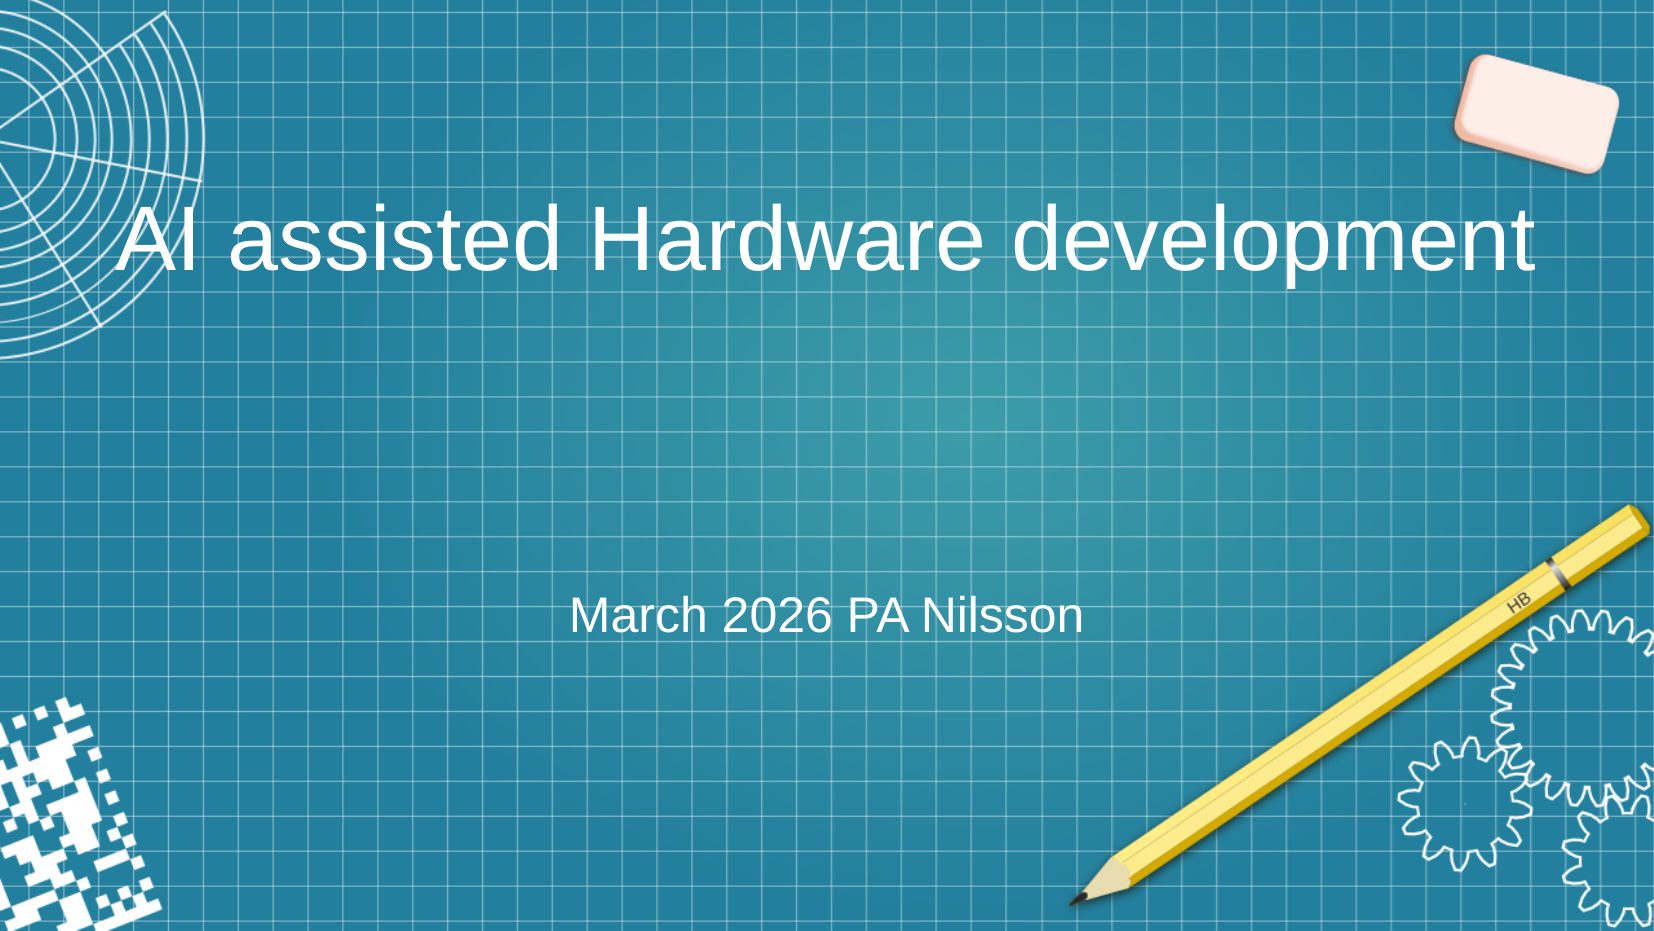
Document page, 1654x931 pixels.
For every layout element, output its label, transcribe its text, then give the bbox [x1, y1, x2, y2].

picture [0, 0, 1654, 931]
subtitle March 2026 PA Nilsson [82, 389, 1571, 842]
title AI assisted Hardware development [82, 132, 1571, 346]
